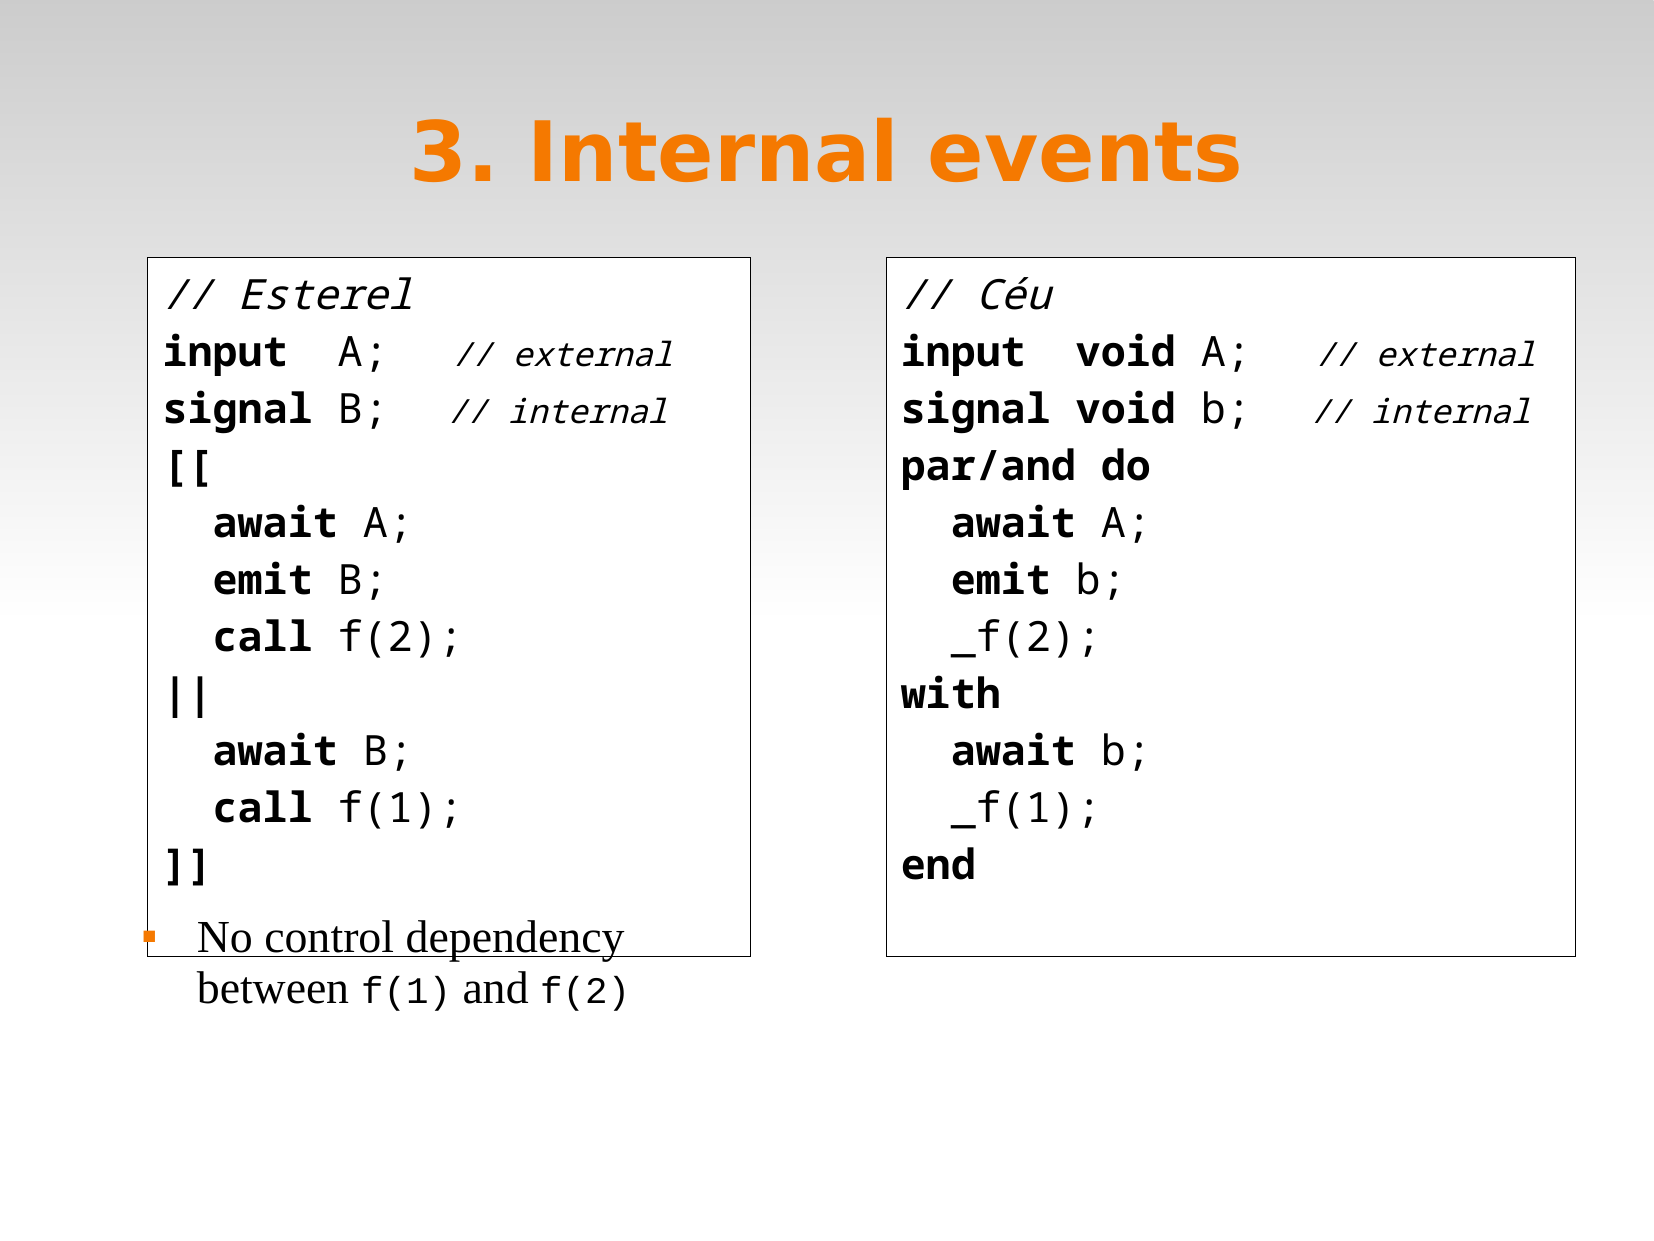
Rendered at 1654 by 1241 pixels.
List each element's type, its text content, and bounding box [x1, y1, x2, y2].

text_box // Céu input void A; // external signal void b; // internal par/and do await A; emit b; _f(2); with await b; _f(1); end [886, 257, 1576, 868]
list No control dependency between f(1) and f(2) [55, 911, 648, 1059]
title 3. Internal events [82, 49, 1571, 257]
text_box // Esterel input A; // external signal B; // internal [[ await A; emit B; call f(2); || await B; call f(1); ]] [147, 257, 751, 868]
